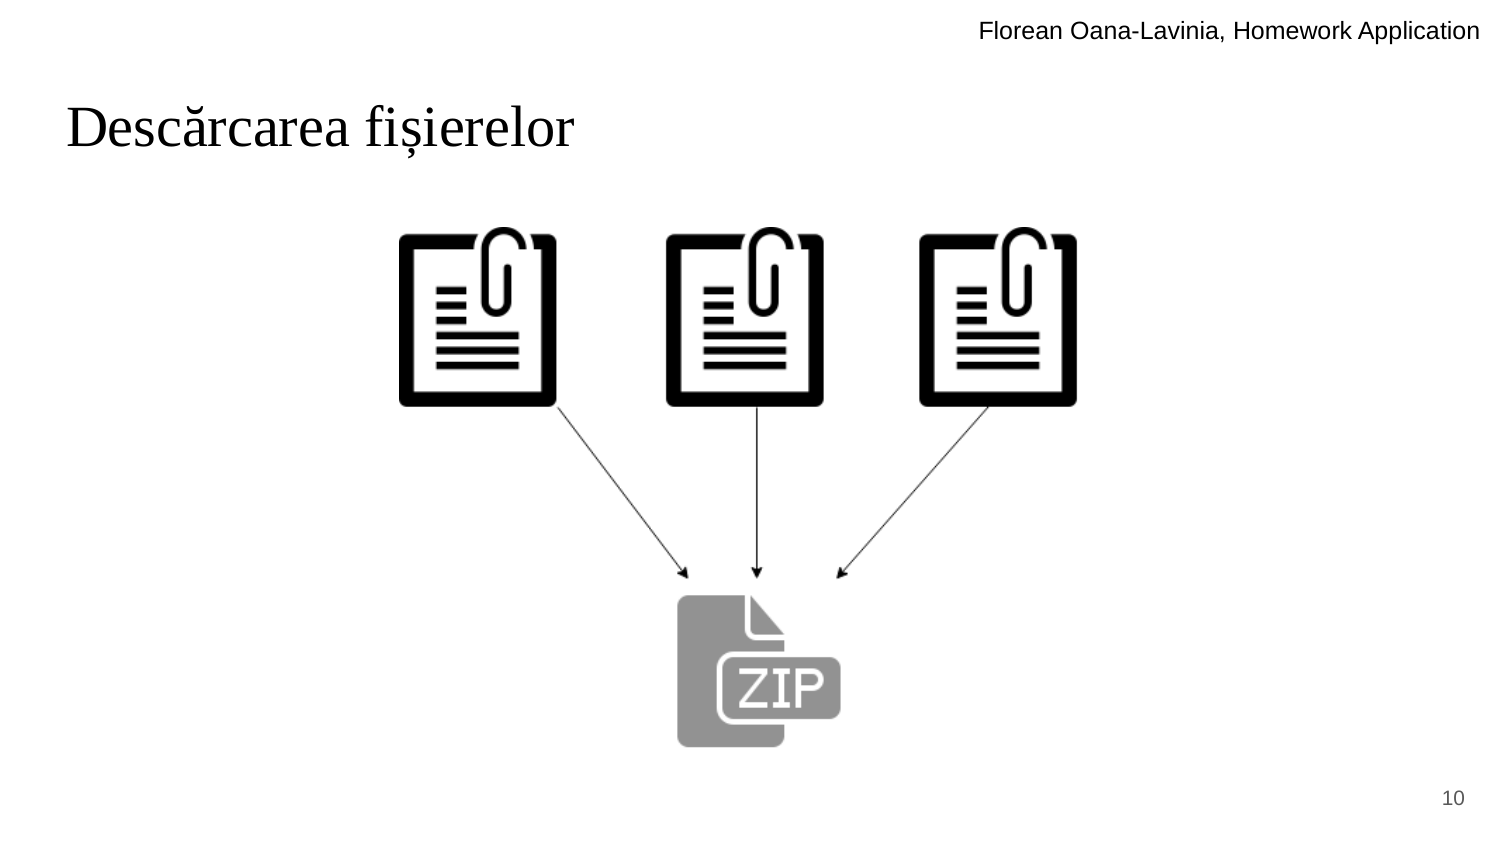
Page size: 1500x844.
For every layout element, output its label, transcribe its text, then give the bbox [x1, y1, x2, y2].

picture [399, 227, 1101, 760]
text_box Florean Oana-Lavinia, Homework Application [963, 0, 1500, 67]
slide_number <number> [1389, 764, 1480, 830]
title Descărcarea fișierelor [51, 72, 1449, 167]
